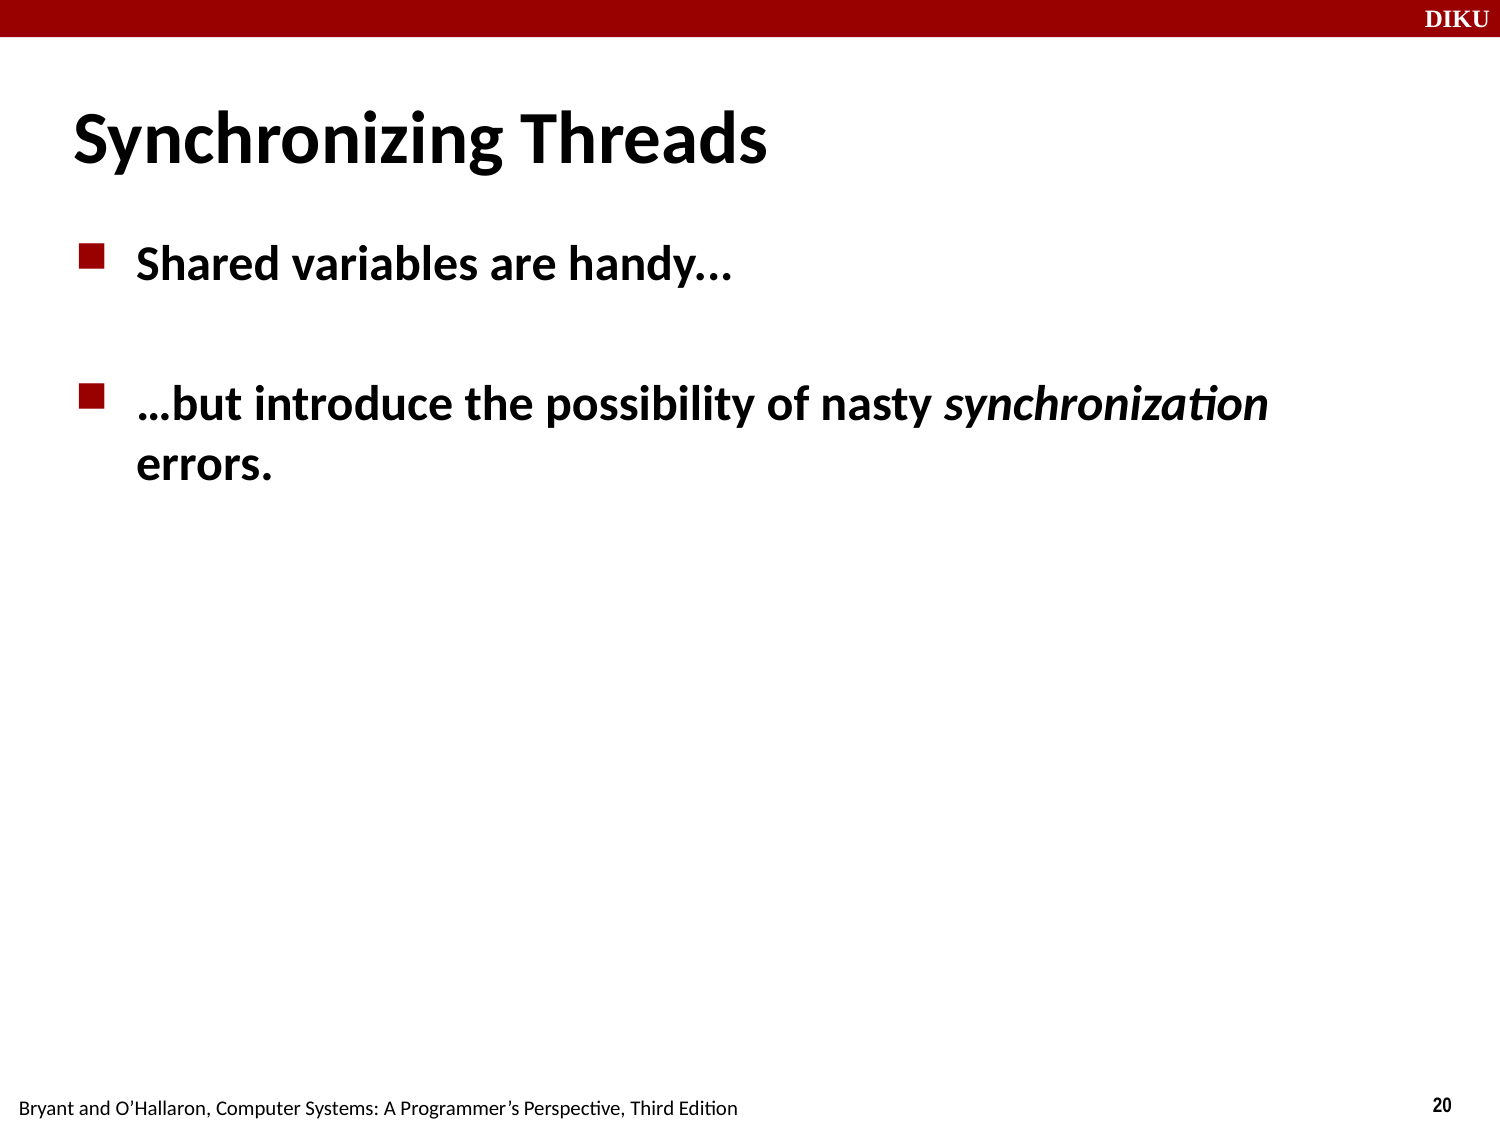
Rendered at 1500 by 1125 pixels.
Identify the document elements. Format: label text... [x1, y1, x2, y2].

text_box Synchronizing Threads [58, 71, 1304, 197]
text_box Shared variables are handy... …but introduce the possibility of nasty synchronization errors. [65, 223, 1361, 1039]
